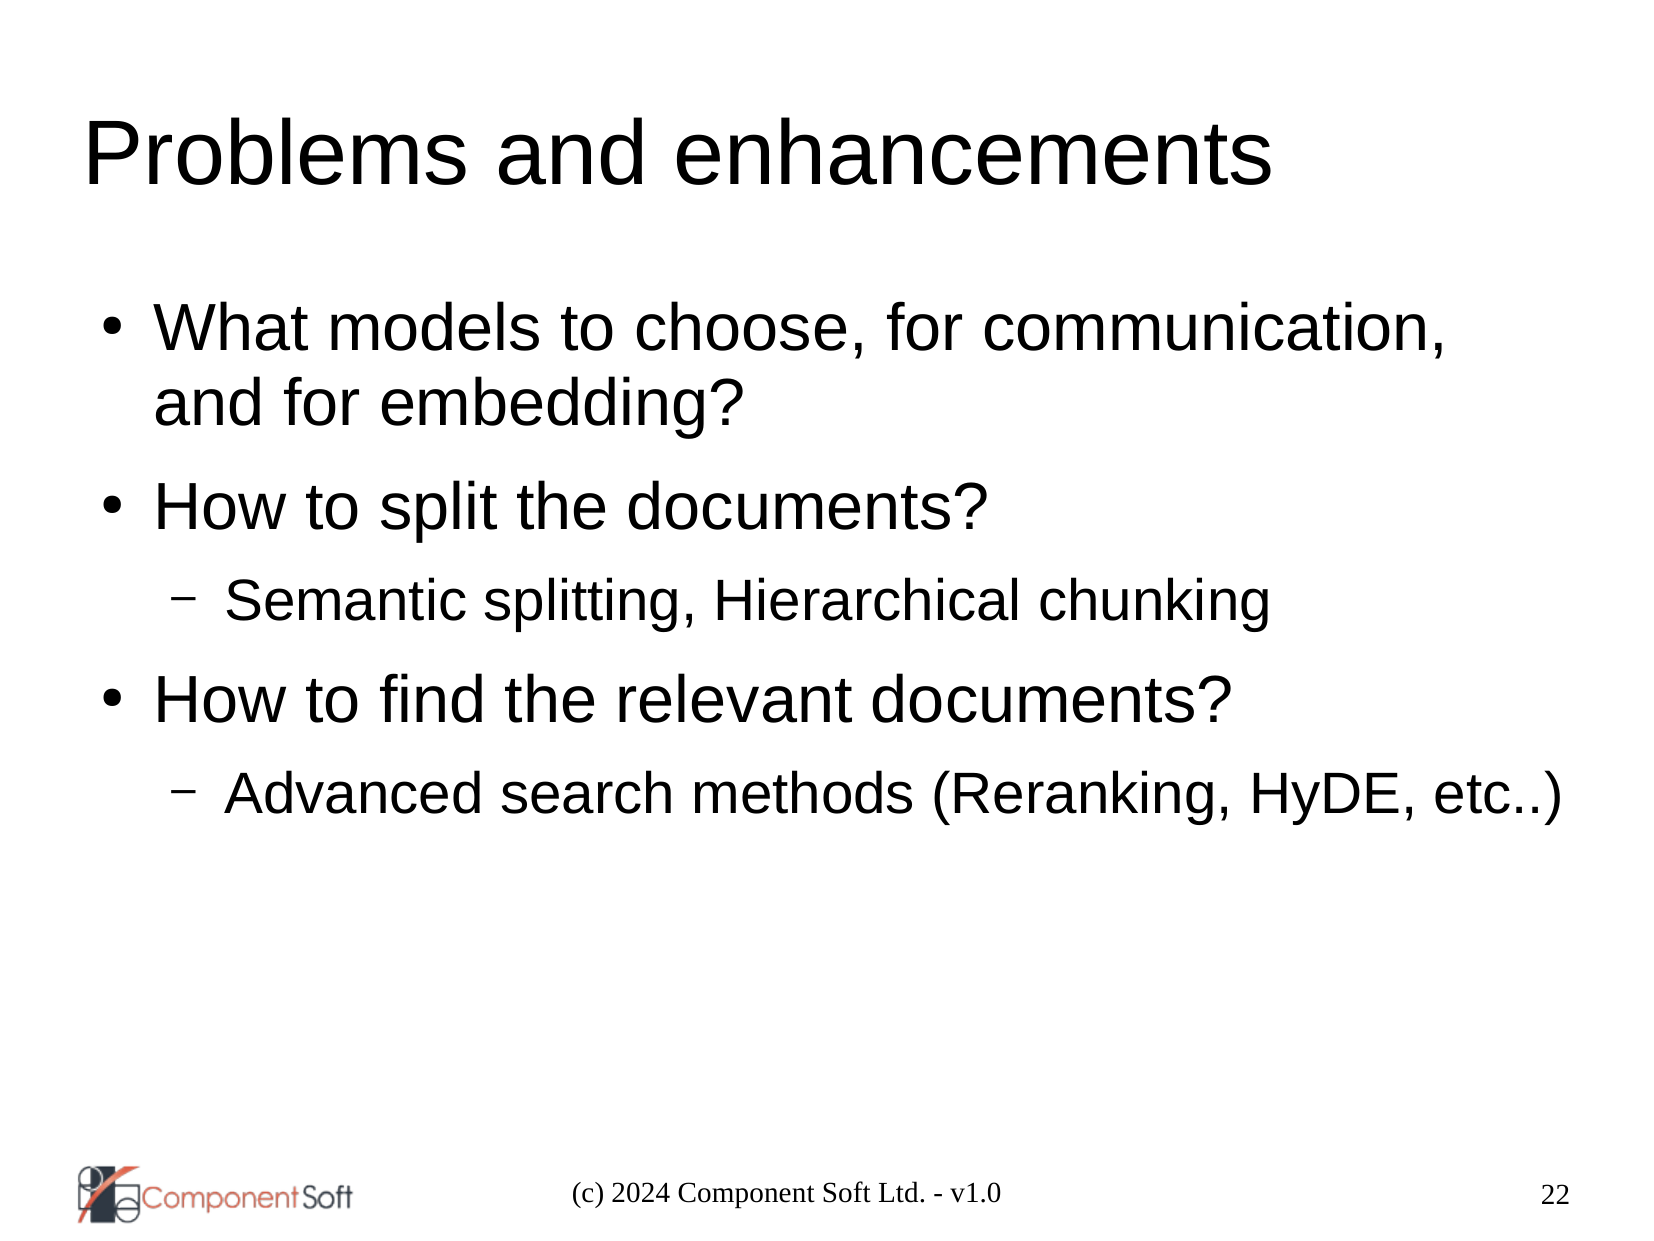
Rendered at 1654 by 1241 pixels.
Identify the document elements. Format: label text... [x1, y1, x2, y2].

list What models to choose, for communication, and for embedding? How to split the documents? Semantic splitting, Hierarchical chunking How to find the relevant documents? Advanced search methods (Reranking, HyDE, etc..) [82, 290, 1571, 1010]
title Problems and enhancements [82, 49, 1571, 257]
picture [75, 1162, 357, 1227]
